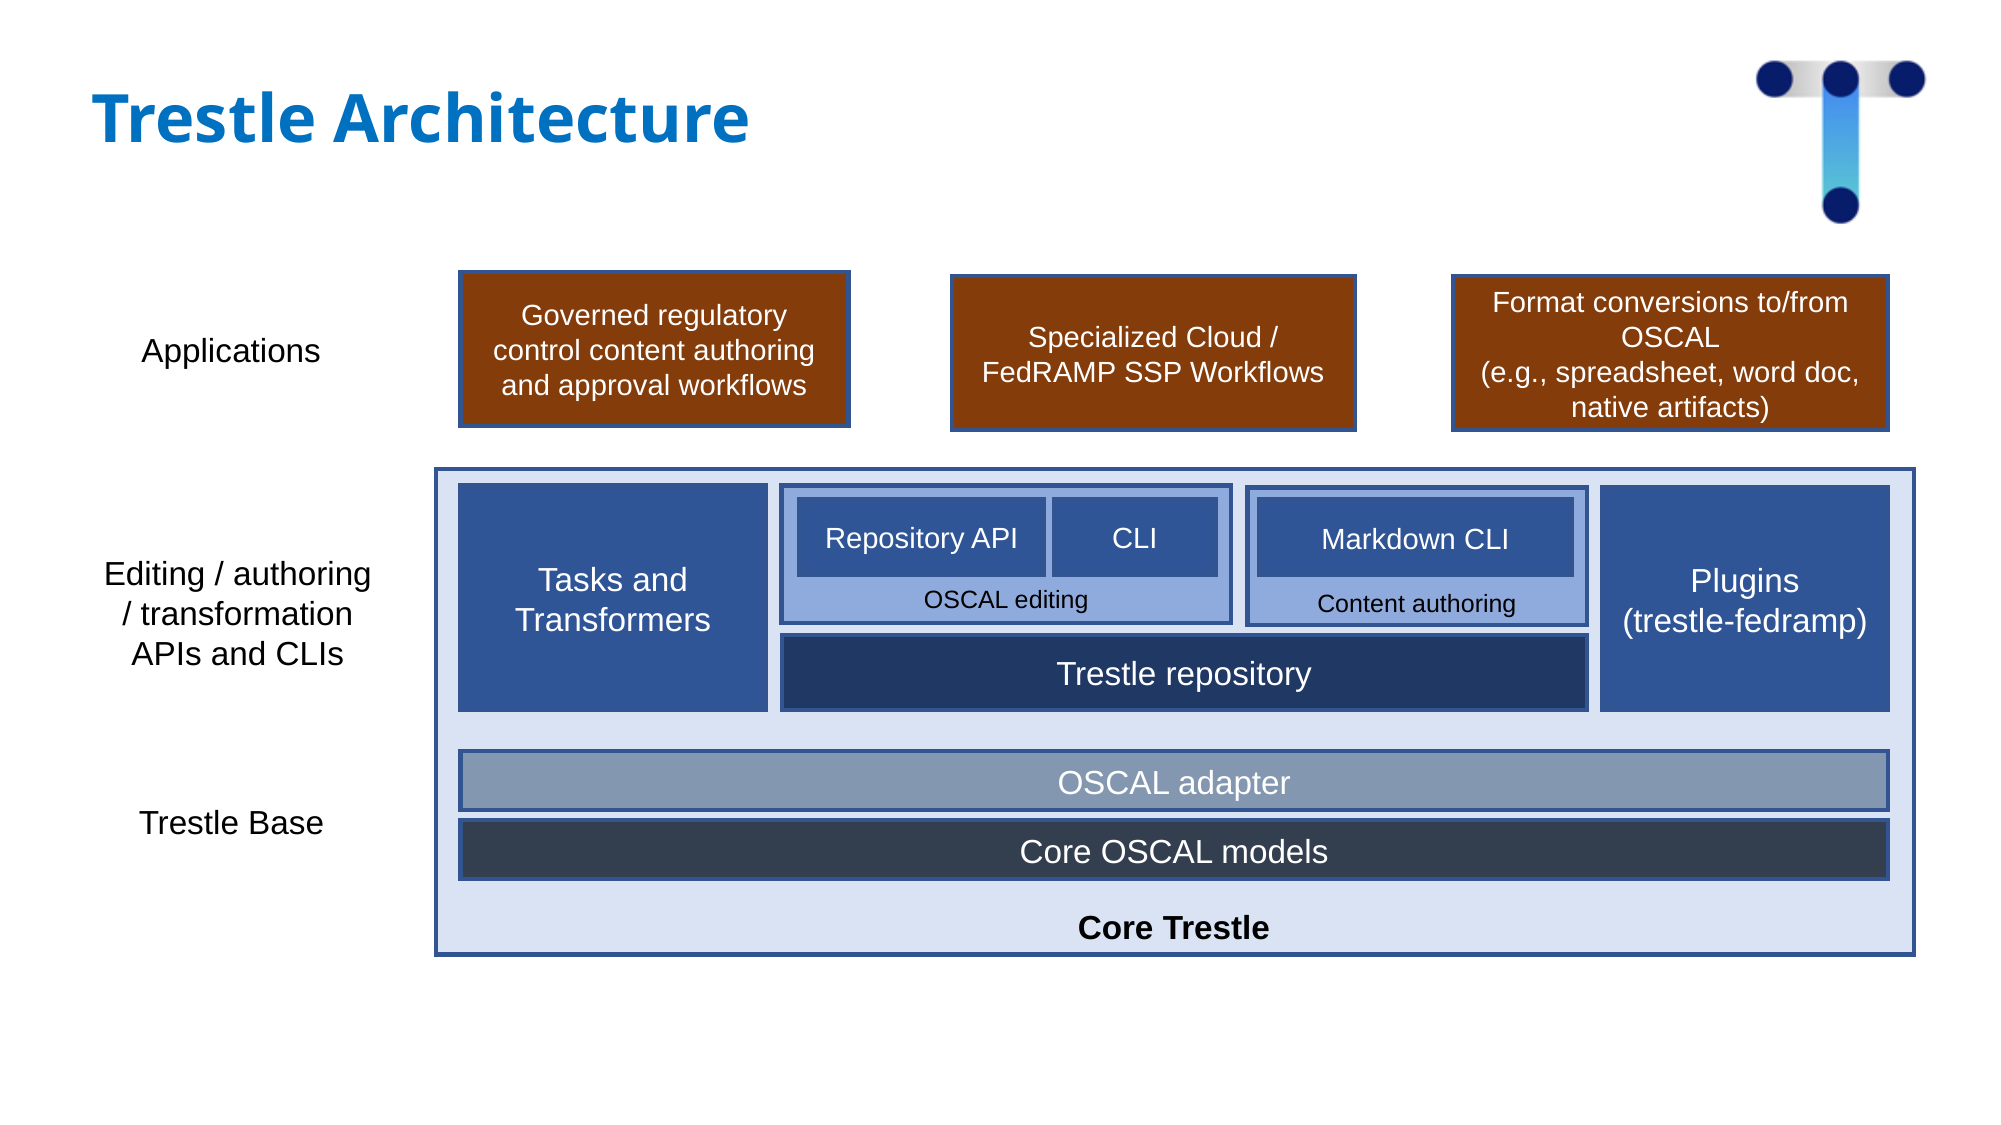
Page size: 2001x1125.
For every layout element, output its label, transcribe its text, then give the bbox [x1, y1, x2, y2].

text_box Trestle repository [781, 634, 1587, 710]
text_box Core Trestle [1063, 899, 1285, 954]
text_box Core OSCAL models [460, 820, 1889, 880]
text_box Tasks and Transformers [460, 485, 766, 710]
text_box Applications [126, 321, 337, 377]
text_box [435, 469, 1915, 955]
title Trestle Architecture [76, 49, 1728, 187]
picture [1728, 14, 1950, 266]
text_box CLI [1053, 499, 1216, 575]
text_box Plugins (trestle-fedramp) [1602, 487, 1888, 710]
text_box Markdown CLI [1259, 499, 1573, 576]
text_box Trestle Base [123, 794, 340, 849]
text_box Editing / authoring / transformation APIs and CLIs [88, 544, 387, 680]
text_box OSCAL adapter [460, 751, 1889, 811]
text_box Repository API [799, 499, 1045, 575]
text_box Content authoring [1302, 579, 1532, 625]
text_box Format conversions to/from OSCAL (e.g., spreadsheet, word doc, native artifacts) [1453, 275, 1888, 431]
text_box OSCAL editing [909, 576, 1104, 622]
text_box Specialized Cloud / FedRAMP SSP Workflows [951, 275, 1356, 431]
text_box Governed regulatory control content authoring and approval workflows [460, 271, 849, 427]
